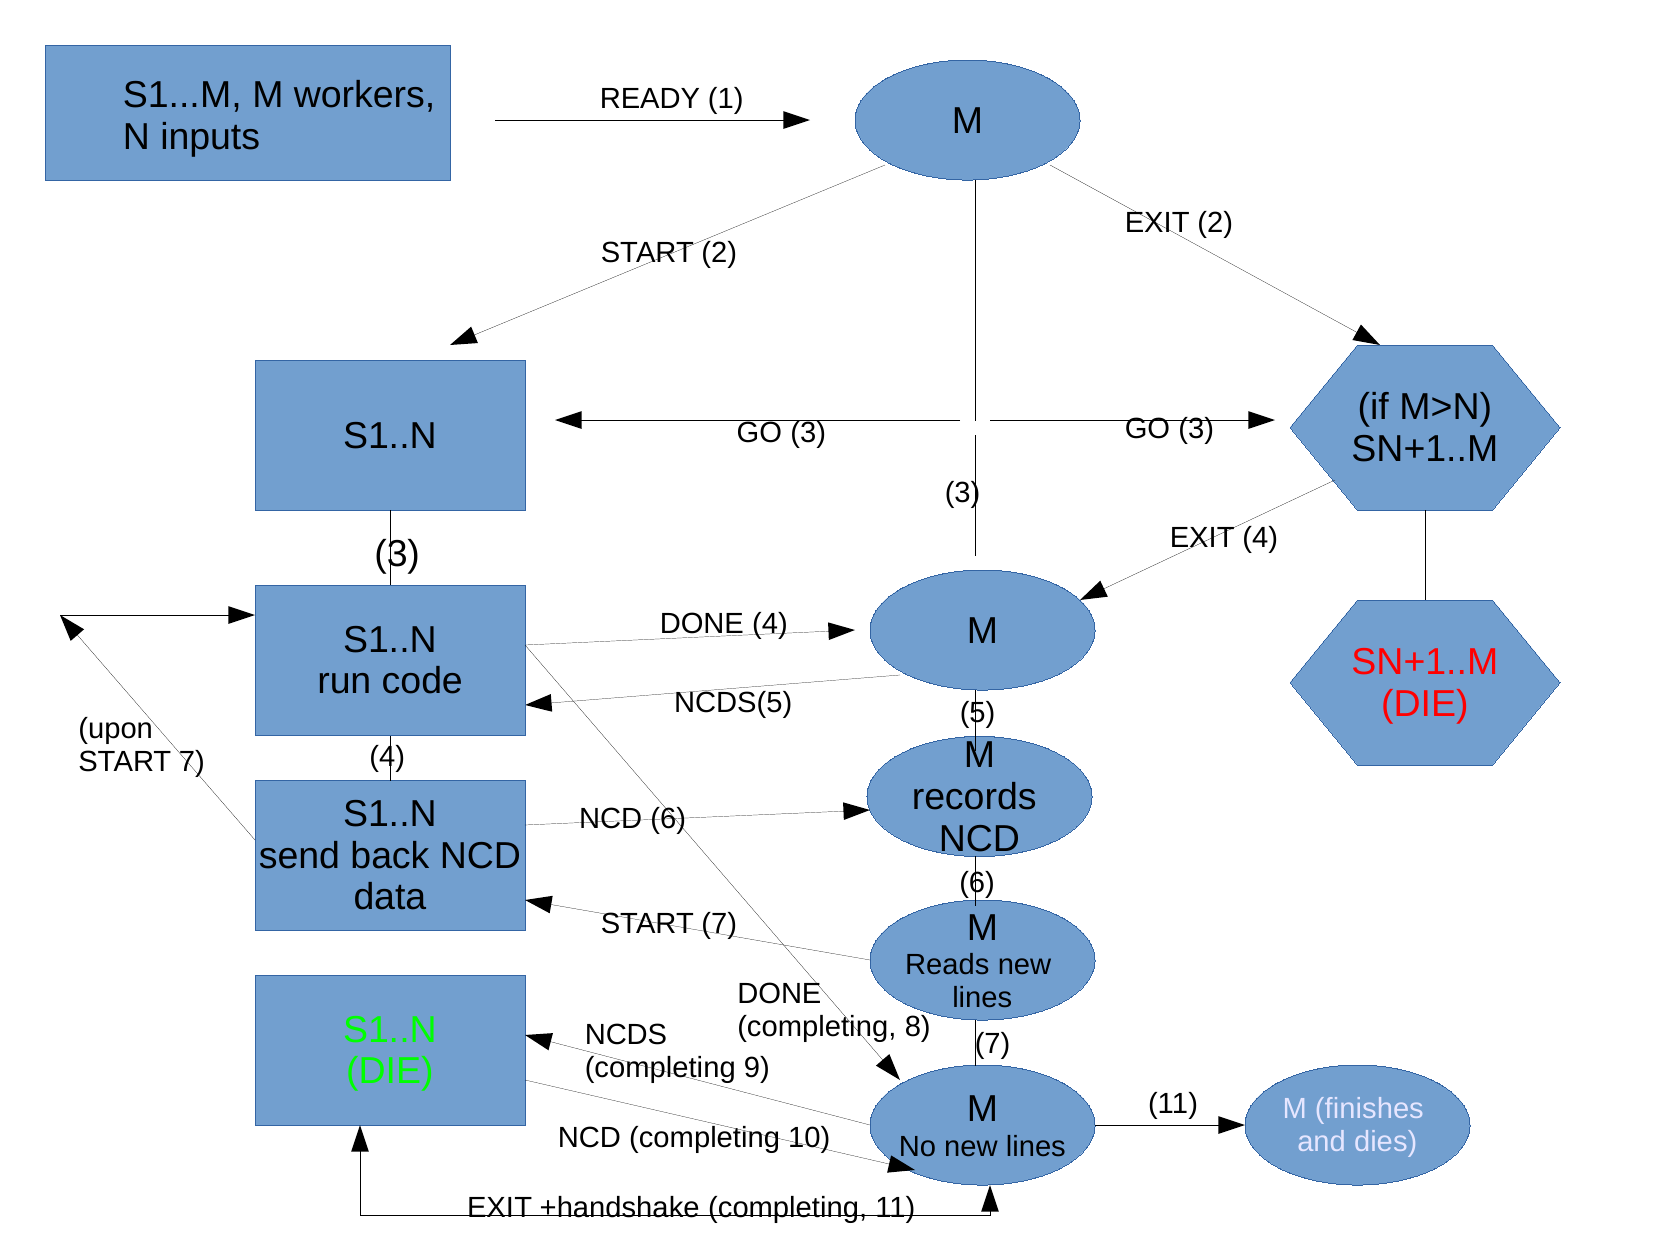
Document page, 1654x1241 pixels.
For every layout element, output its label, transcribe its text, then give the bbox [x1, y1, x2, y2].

text_box M [855, 60, 1081, 181]
text_box M No new lines [870, 1066, 1096, 1186]
text_box M Reads new lines [870, 901, 1096, 1020]
text_box START (7) [586, 900, 751, 948]
text_box (6) [944, 858, 975, 906]
text_box (7) [960, 1020, 1026, 1068]
text_box M [870, 570, 1096, 689]
text_box READY (1) [585, 75, 758, 123]
text_box (4) [354, 732, 421, 781]
text_box (upon START 7) [63, 705, 219, 785]
text_box (5) [945, 689, 1011, 737]
text_box NCD (6) [564, 795, 694, 843]
text_box S1..N [255, 360, 526, 511]
text_box EXIT +handshake (completing, 11) [452, 1183, 931, 1231]
text_box (11) [1133, 1080, 1216, 1128]
text_box NCD (6) [656, 795, 701, 843]
text_box NCDS (completing 9) [570, 1011, 785, 1092]
text_box EXIT (4) [1155, 513, 1292, 561]
text_box NCD (completing 10) [543, 1113, 845, 1161]
text_box S1..N run code [255, 585, 526, 736]
text_box (3) [359, 525, 436, 582]
text_box S1..N (DIE) [255, 975, 526, 1126]
text_box (6) [976, 858, 1010, 906]
text_box GO (3) [1110, 404, 1229, 452]
text_box M records NCD [866, 737, 1093, 857]
text_box DONE (4) [645, 600, 803, 648]
text_box START (2) [586, 228, 751, 276]
text_box S1..N send back NCD data [255, 780, 526, 931]
text_box DONE (completing, 8) [722, 970, 946, 1051]
text_box EXIT (2) [1110, 198, 1247, 246]
text_box S1...M, M workers, N inputs [108, 66, 451, 166]
text_box M (finishes and dies) [1245, 1065, 1471, 1186]
text_box NCDS(5) [659, 678, 807, 726]
text_box SN+1..M (DIE) [1290, 600, 1561, 766]
text_box (3) [930, 468, 996, 516]
text_box GO (3) [721, 408, 841, 456]
text_box [45, 45, 451, 181]
text_box (if M>N) SN+1..M [1290, 345, 1561, 511]
